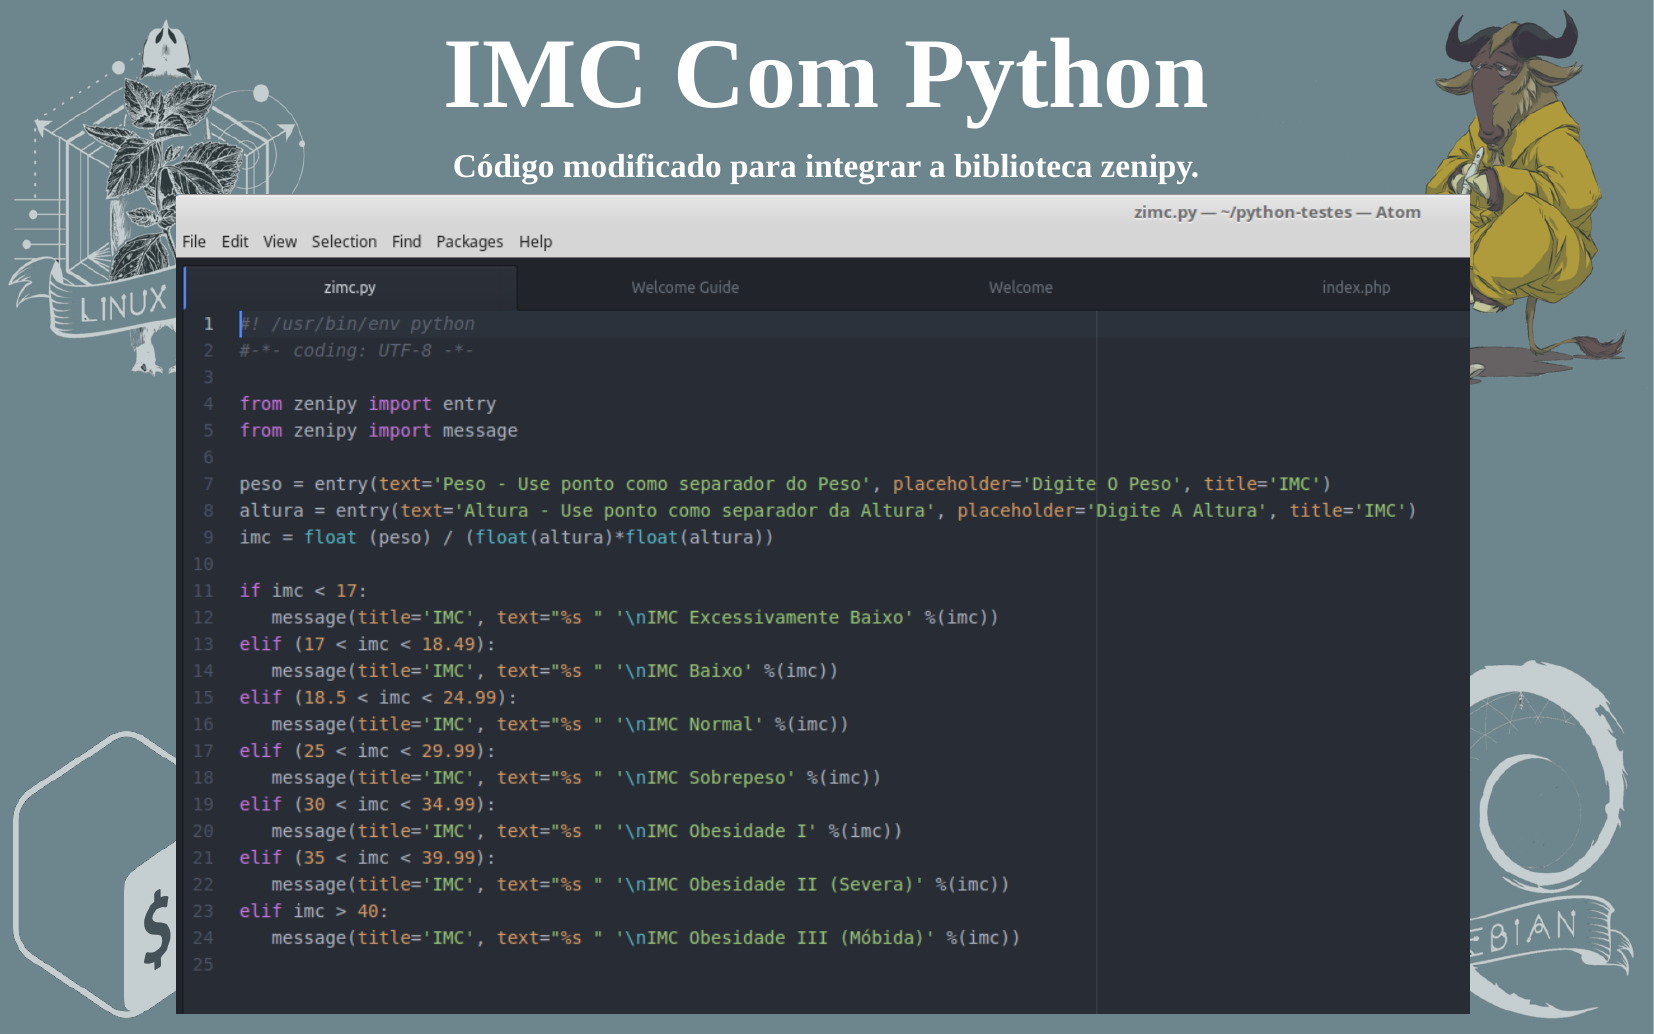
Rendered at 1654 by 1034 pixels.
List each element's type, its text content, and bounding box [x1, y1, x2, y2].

picture [0, 0, 1654, 1034]
list Código modificado para integrar a biblioteca zenipy. [82, 147, 1571, 213]
title IMC Com Python [82, 18, 1571, 130]
